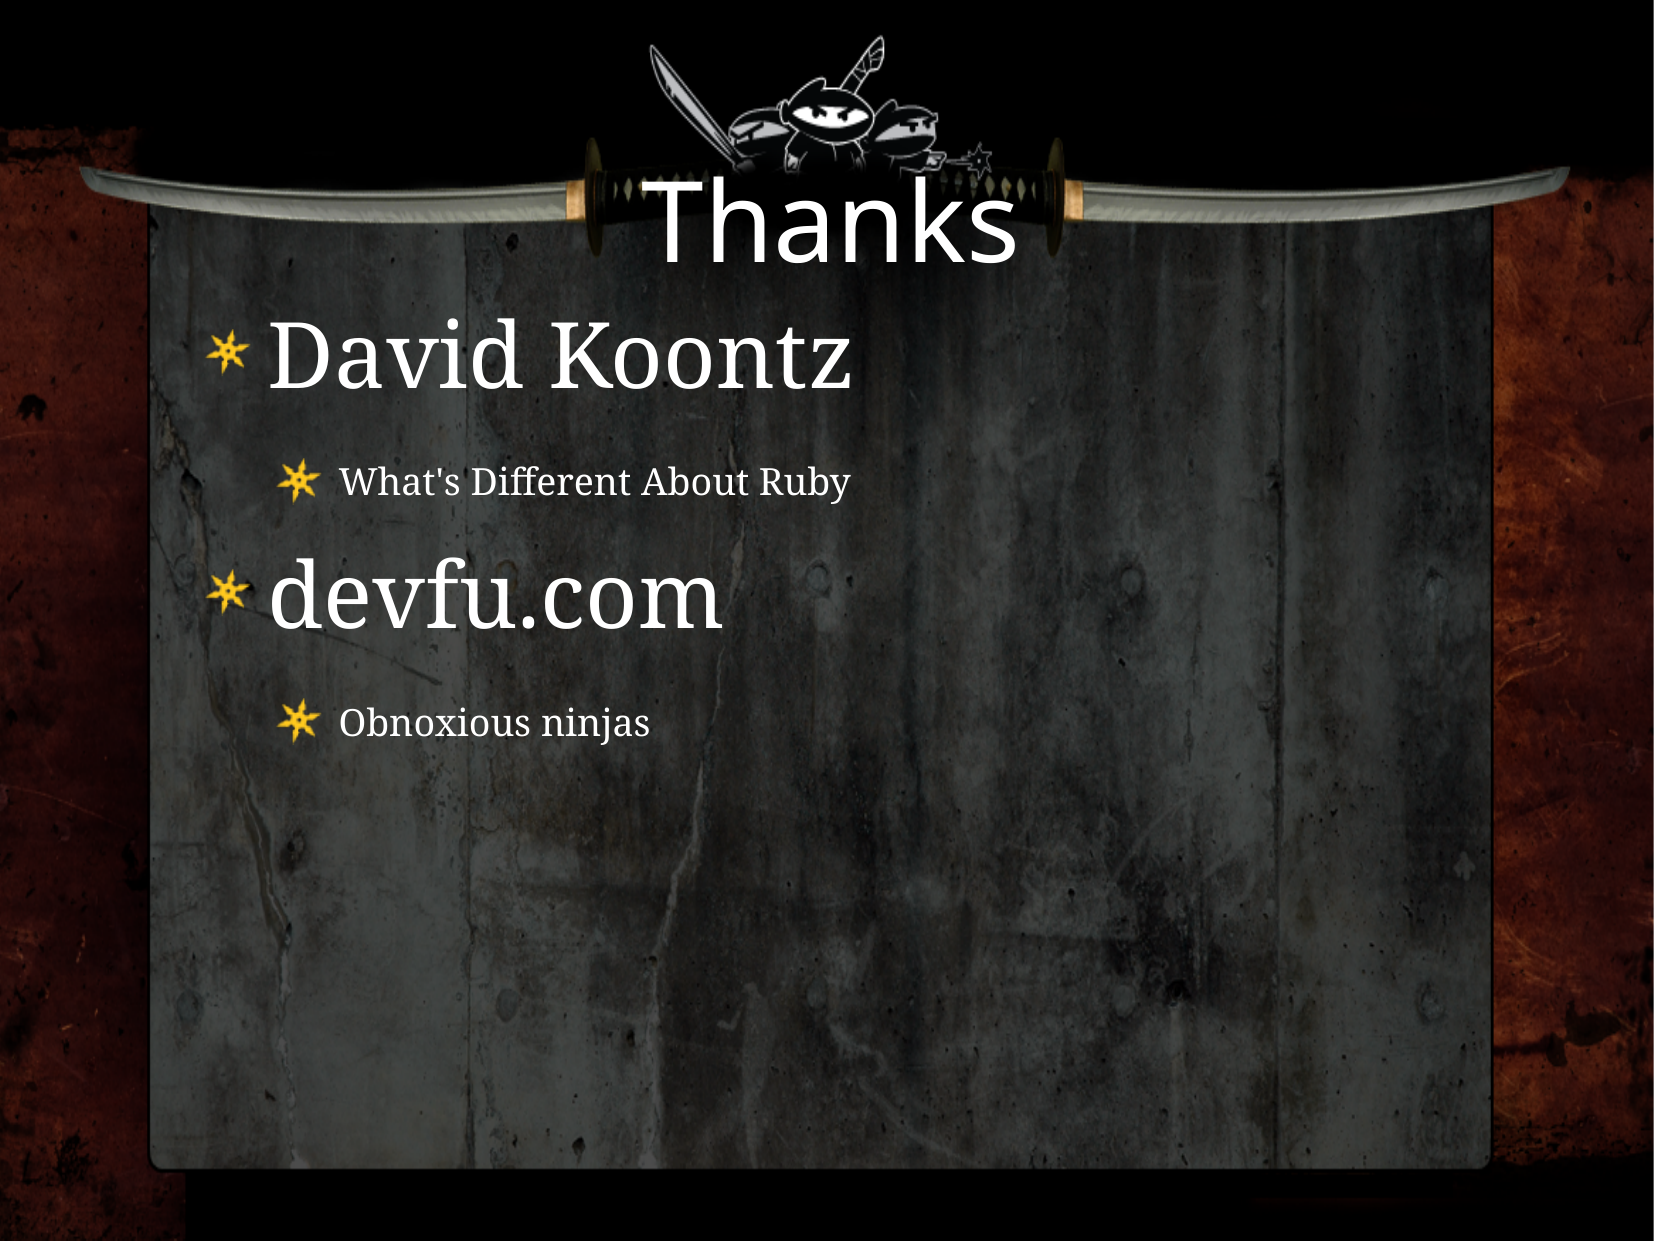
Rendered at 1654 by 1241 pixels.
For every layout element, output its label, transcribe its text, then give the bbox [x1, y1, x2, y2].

picture [0, 0, 1654, 1241]
title Thanks [86, 154, 1576, 284]
list David Koontz What's Different About Ruby devfu.com Obnoxious ninjas [187, 290, 1501, 1109]
